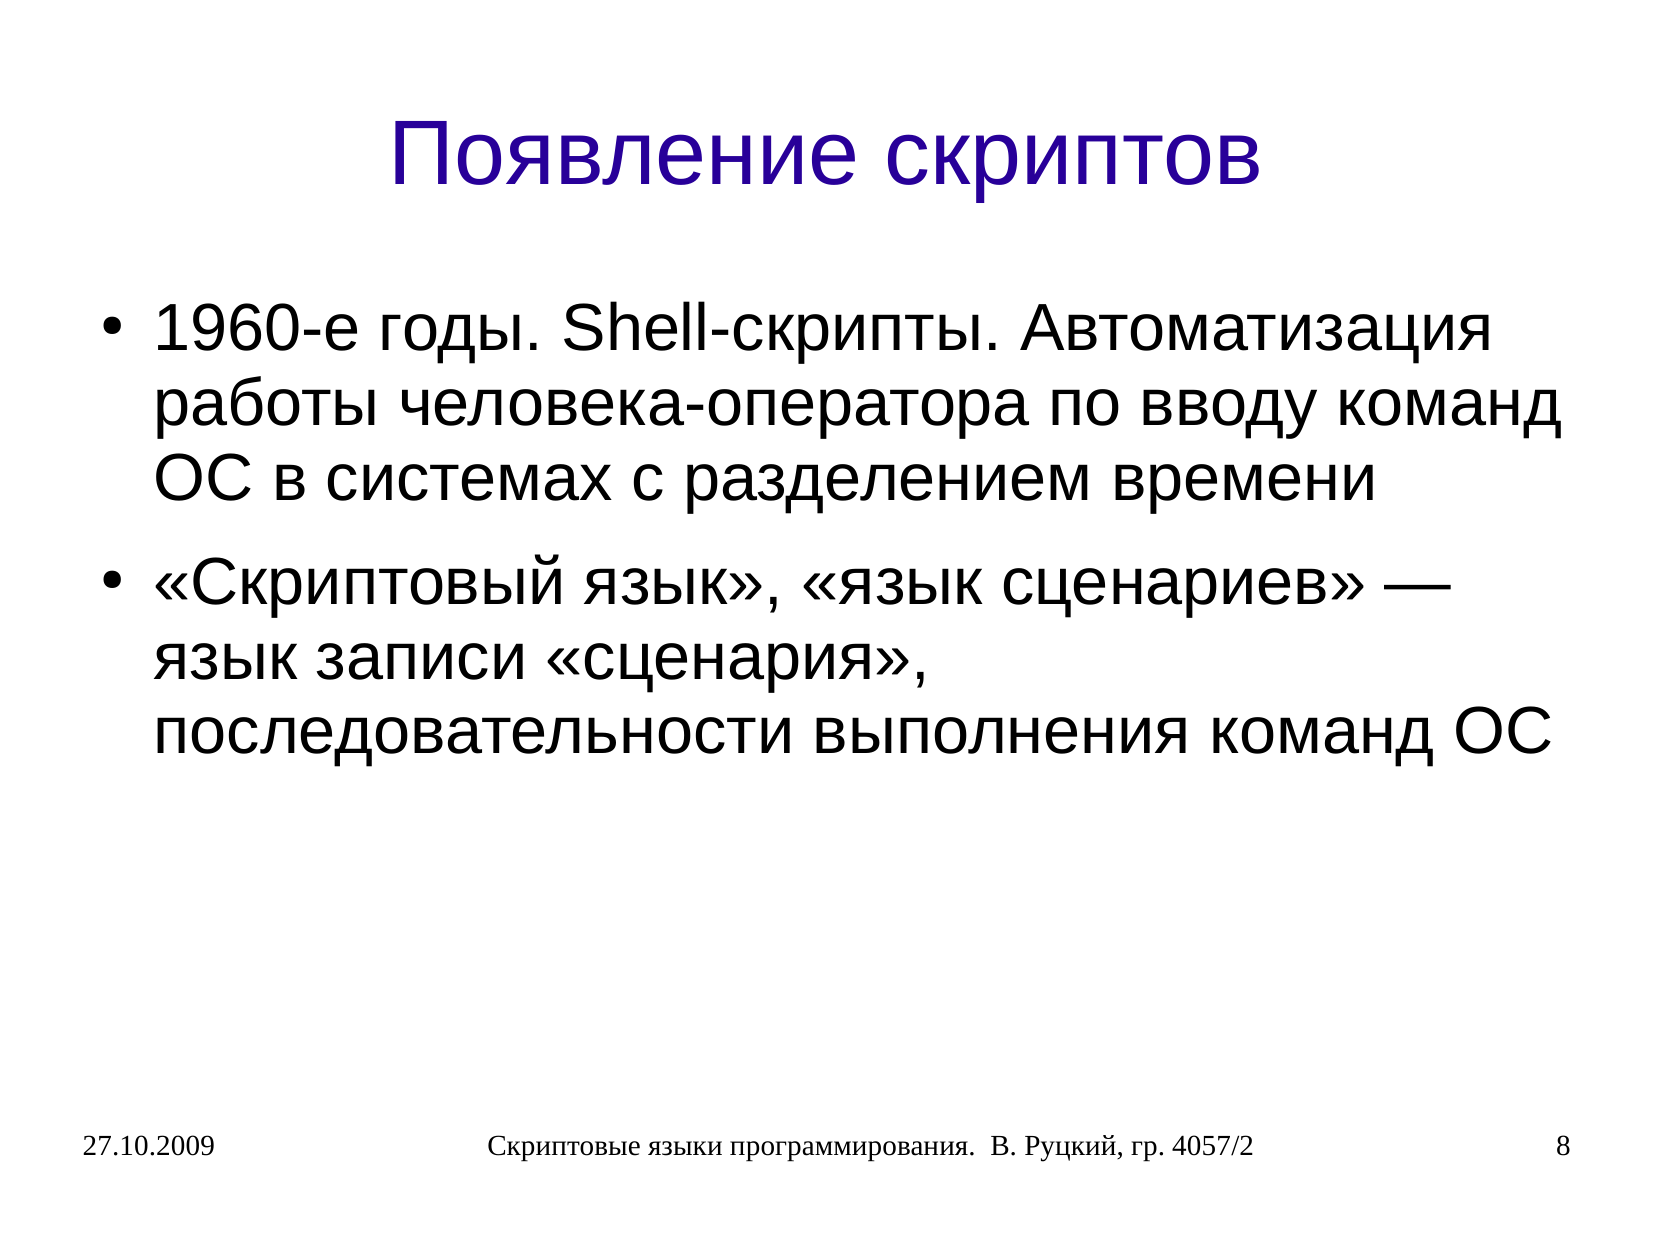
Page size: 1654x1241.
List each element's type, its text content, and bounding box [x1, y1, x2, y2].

list 1960-е годы. Shell-скрипты. Автоматизация работы человека-оператора по вводу команд ОС в системах с разделением времени «Скриптовый язык», «язык сценариев» — язык записи «сценария», последовательности выполнения команд ОС [82, 290, 1571, 1109]
title Появление скриптов [82, 49, 1571, 257]
